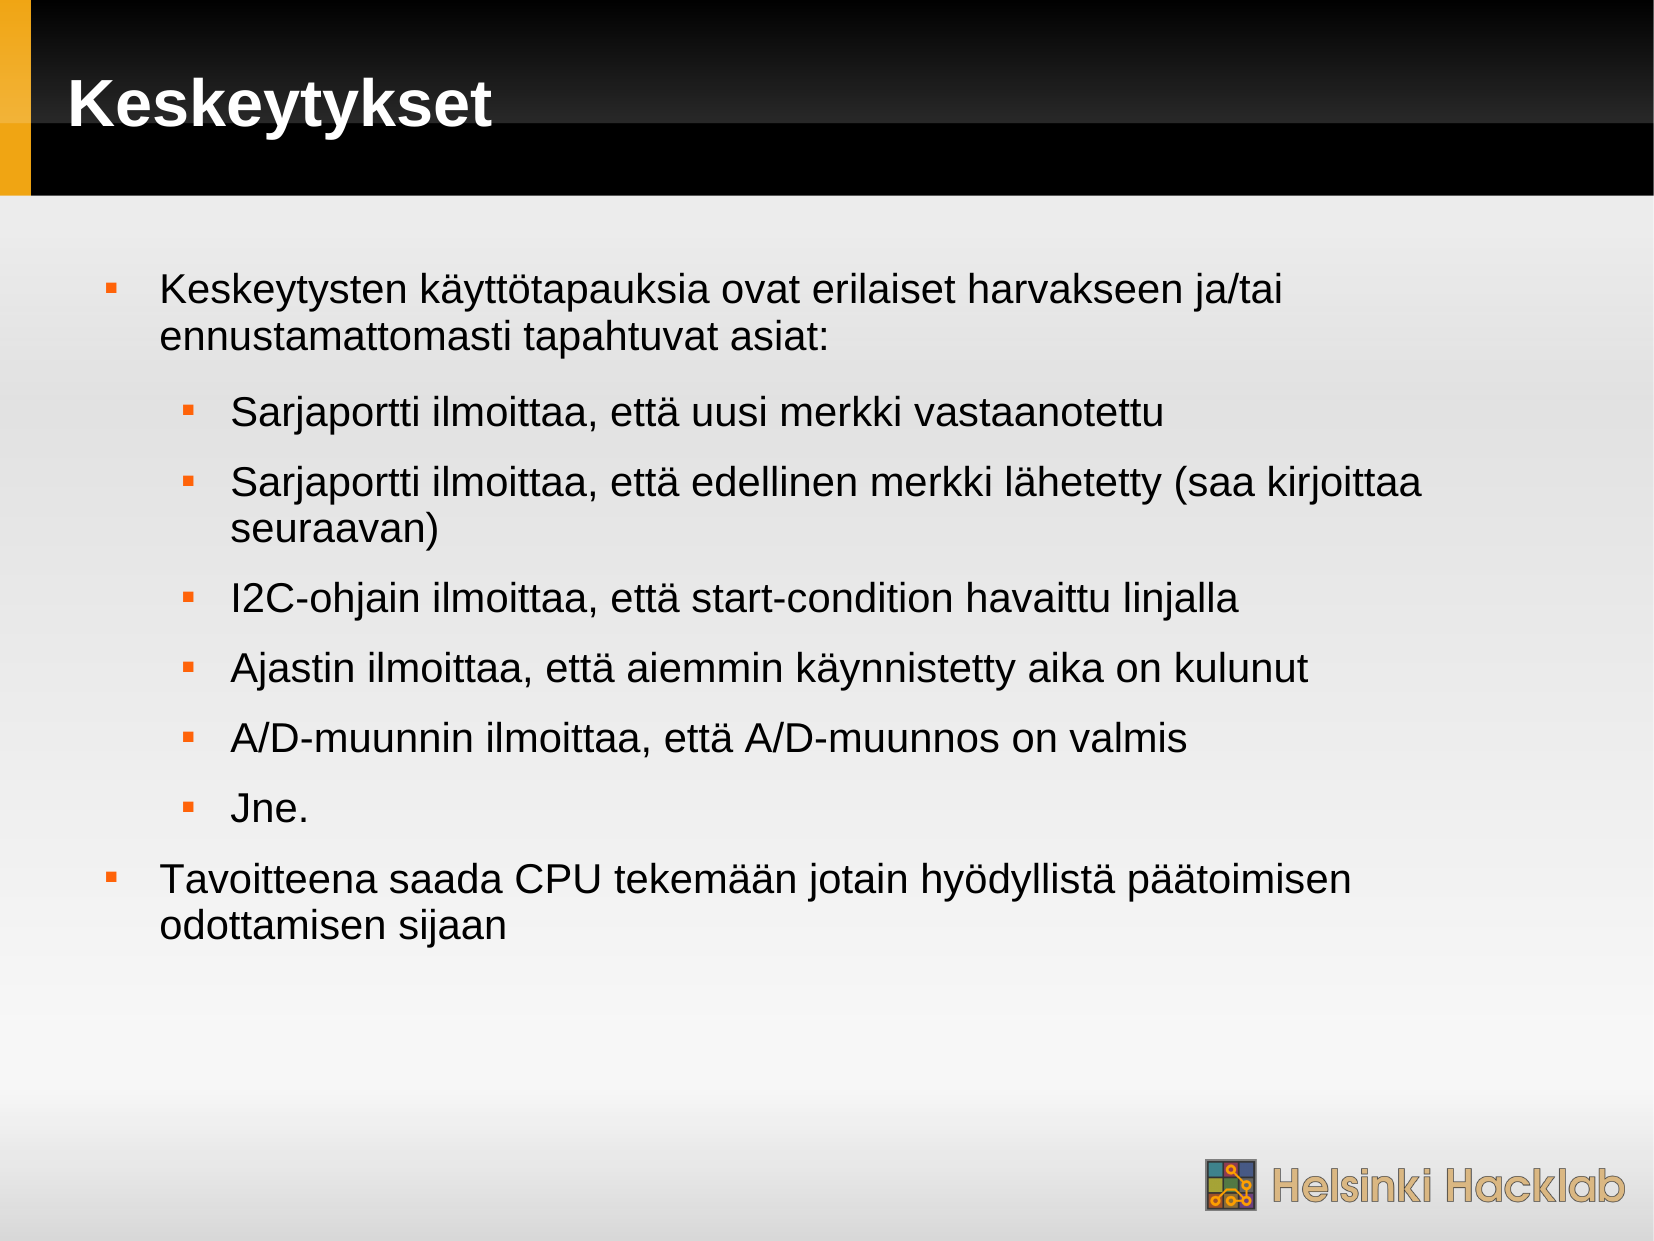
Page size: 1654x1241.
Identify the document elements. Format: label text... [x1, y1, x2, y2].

title Keskeytykset [67, 0, 1556, 208]
list Keskeytysten käyttötapauksia ovat erilaiset harvakseen ja/tai ennustamattomasti tapahtuvat asiat: Sarjaportti ilmoittaa, että uusi merkki vastaanotettu Sarjaportti ilmoittaa, että edellinen merkki lähetetty (saa kirjoittaa seuraavan) I2C-ohjain ilmoittaa, että start-condition havaittu linjalla Ajastin ilmoittaa, että aiemmin käynnistetty aika on kulunut A/D-muunnin ilmoittaa, että A/D-muunnos on valmis Jne. Tavoitteena saada CPU tekemään jotain hyödyllistä päätoimisen odottamisen sijaan [88, 265, 1512, 1085]
picture [0, 0, 1654, 1241]
